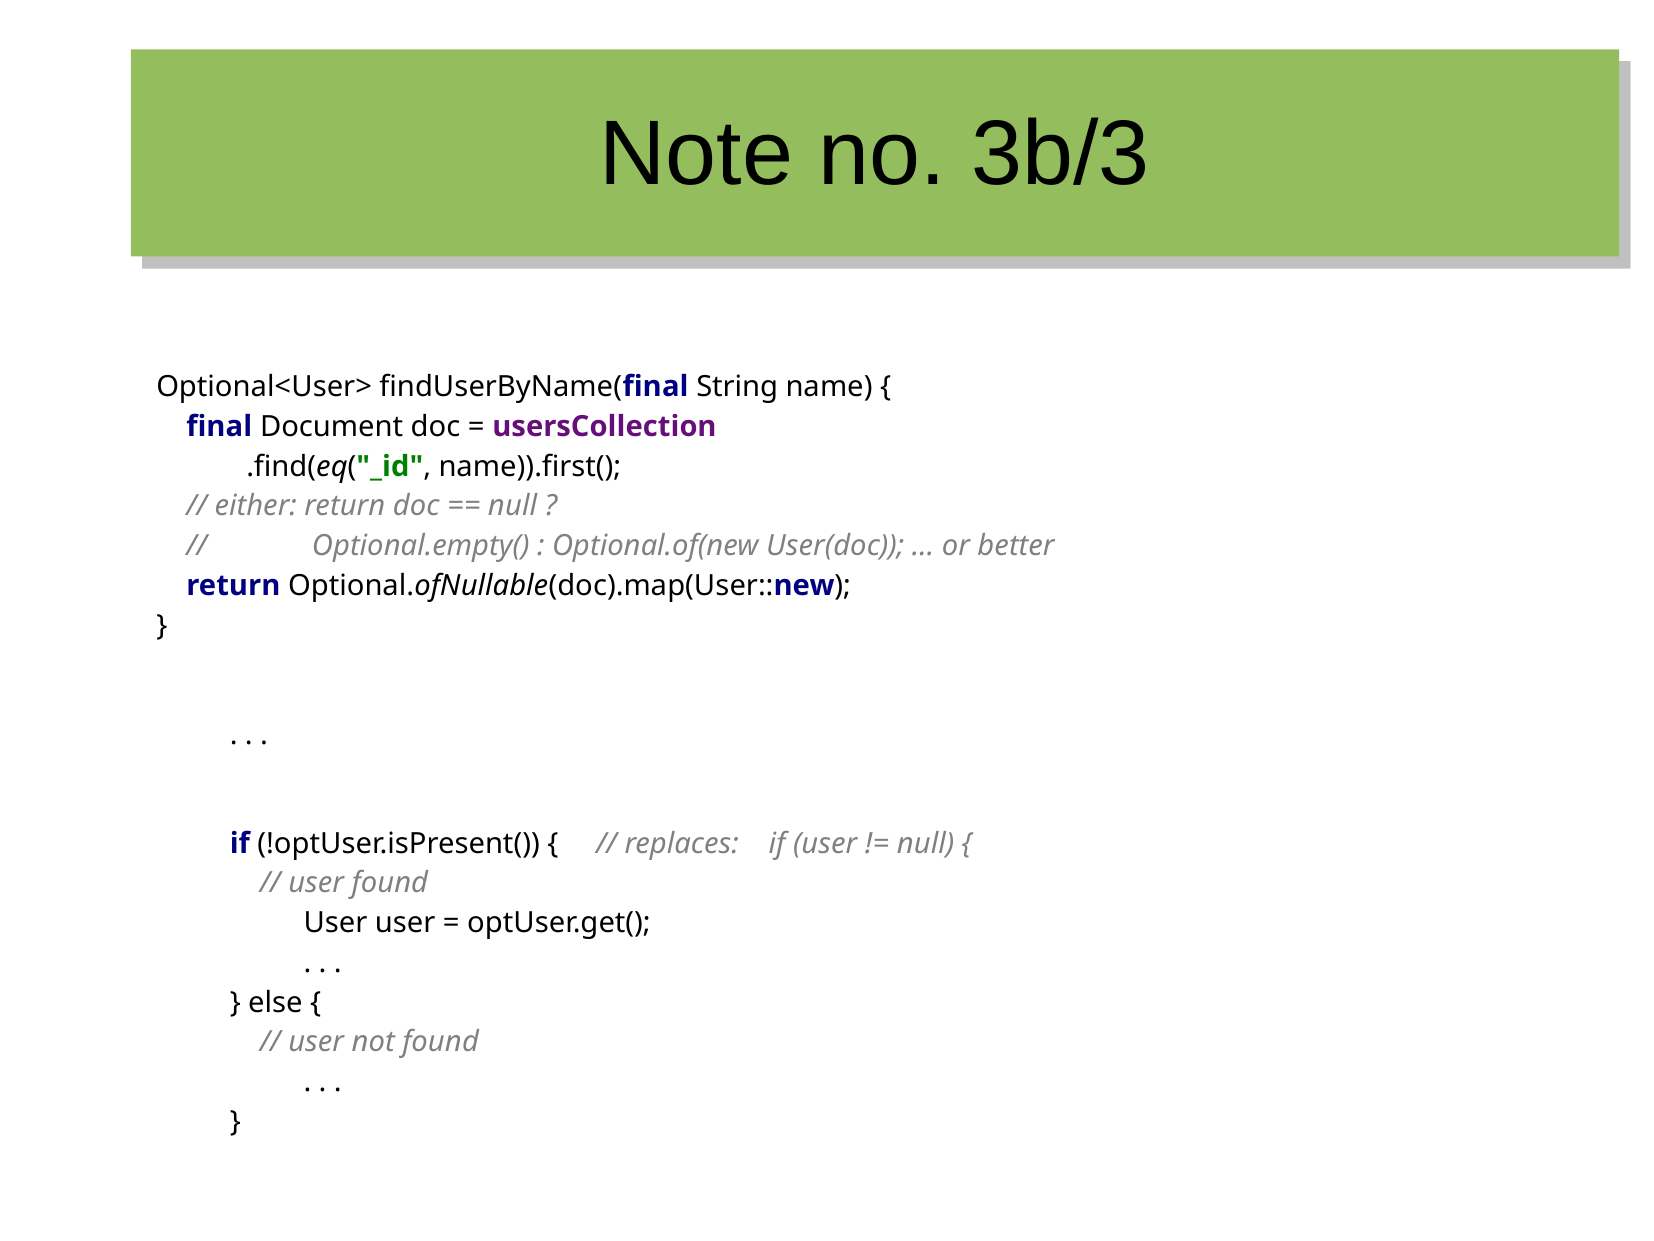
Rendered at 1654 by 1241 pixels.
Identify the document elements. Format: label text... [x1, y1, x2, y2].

list Optional<User> findUserByName(final String name) { final Document doc = usersCollection .find(eq("_id", name)).first(); // either: return doc == null ? // Optional.empty() : Optional.of(new User(doc)); ... or better return Optional.ofNullable(doc).map(User::new); } . . . if (!optUser.isPresent()) { // replaces: if (user != null) { // user found User user = optUser.get(); . . . } else { // user not found . . . } [82, 296, 1571, 1182]
title Note no. 3b/3 [130, 49, 1620, 257]
